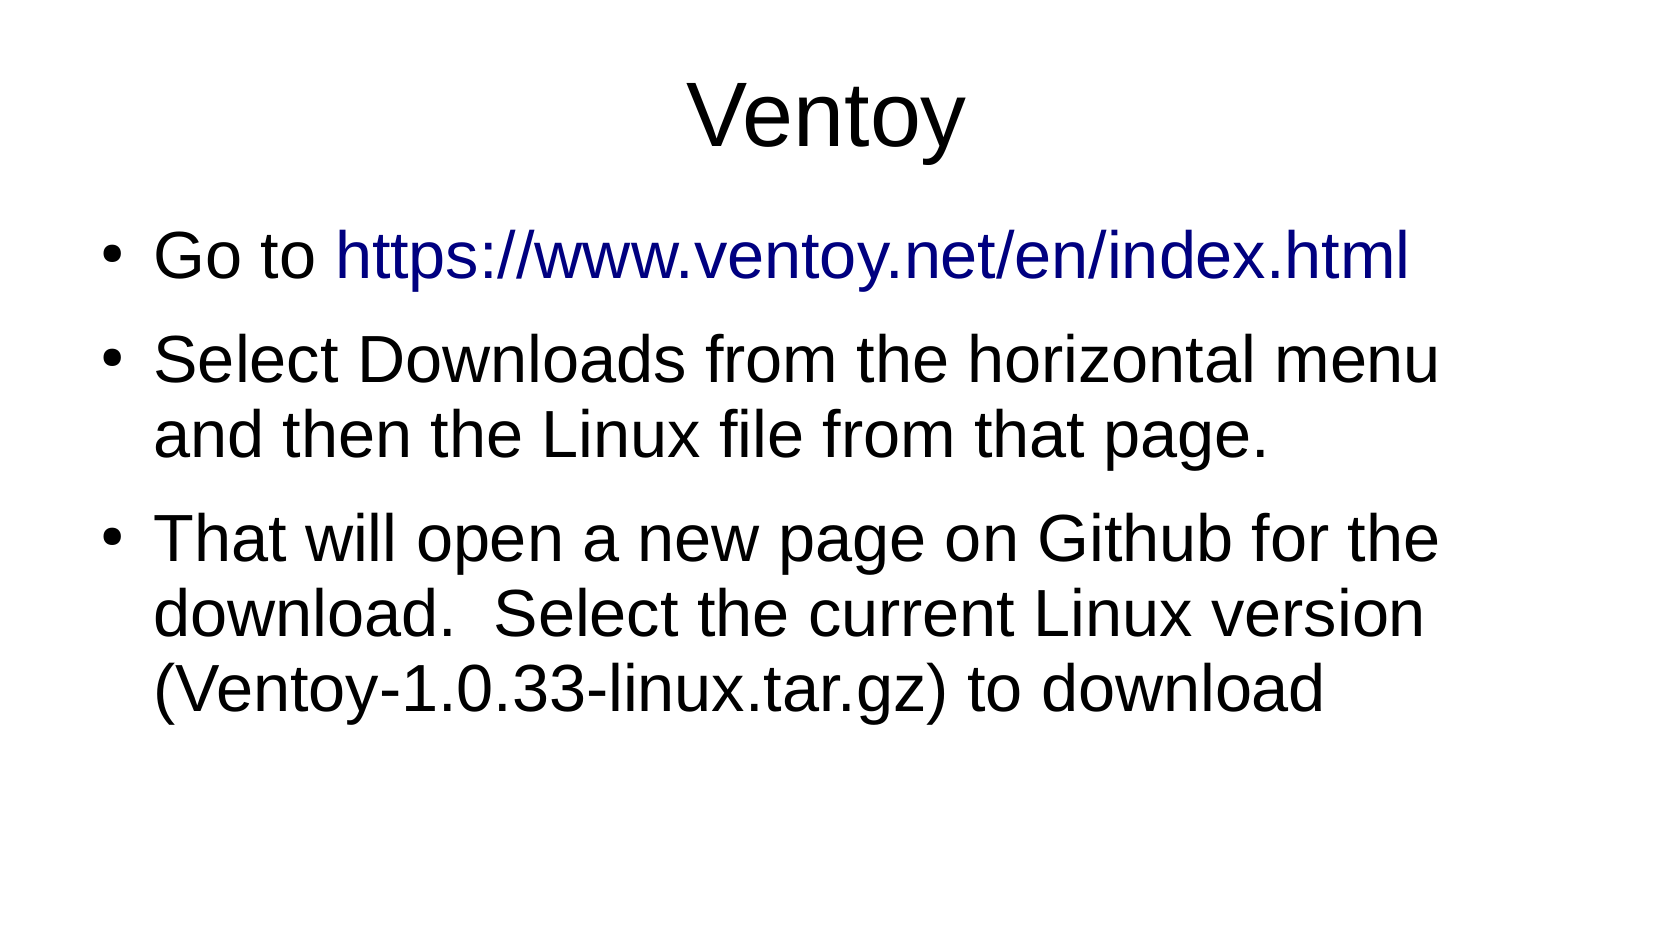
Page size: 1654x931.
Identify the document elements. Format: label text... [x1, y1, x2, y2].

title Ventoy [82, 37, 1571, 193]
list Go to https://www.ventoy.net/en/index.html Select Downloads from the horizontal menu and then the Linux file from that page. That will open a new page on Github for the download. Select the current Linux version (Ventoy-1.0.33-linux.tar.gz) to download [82, 217, 1571, 758]
